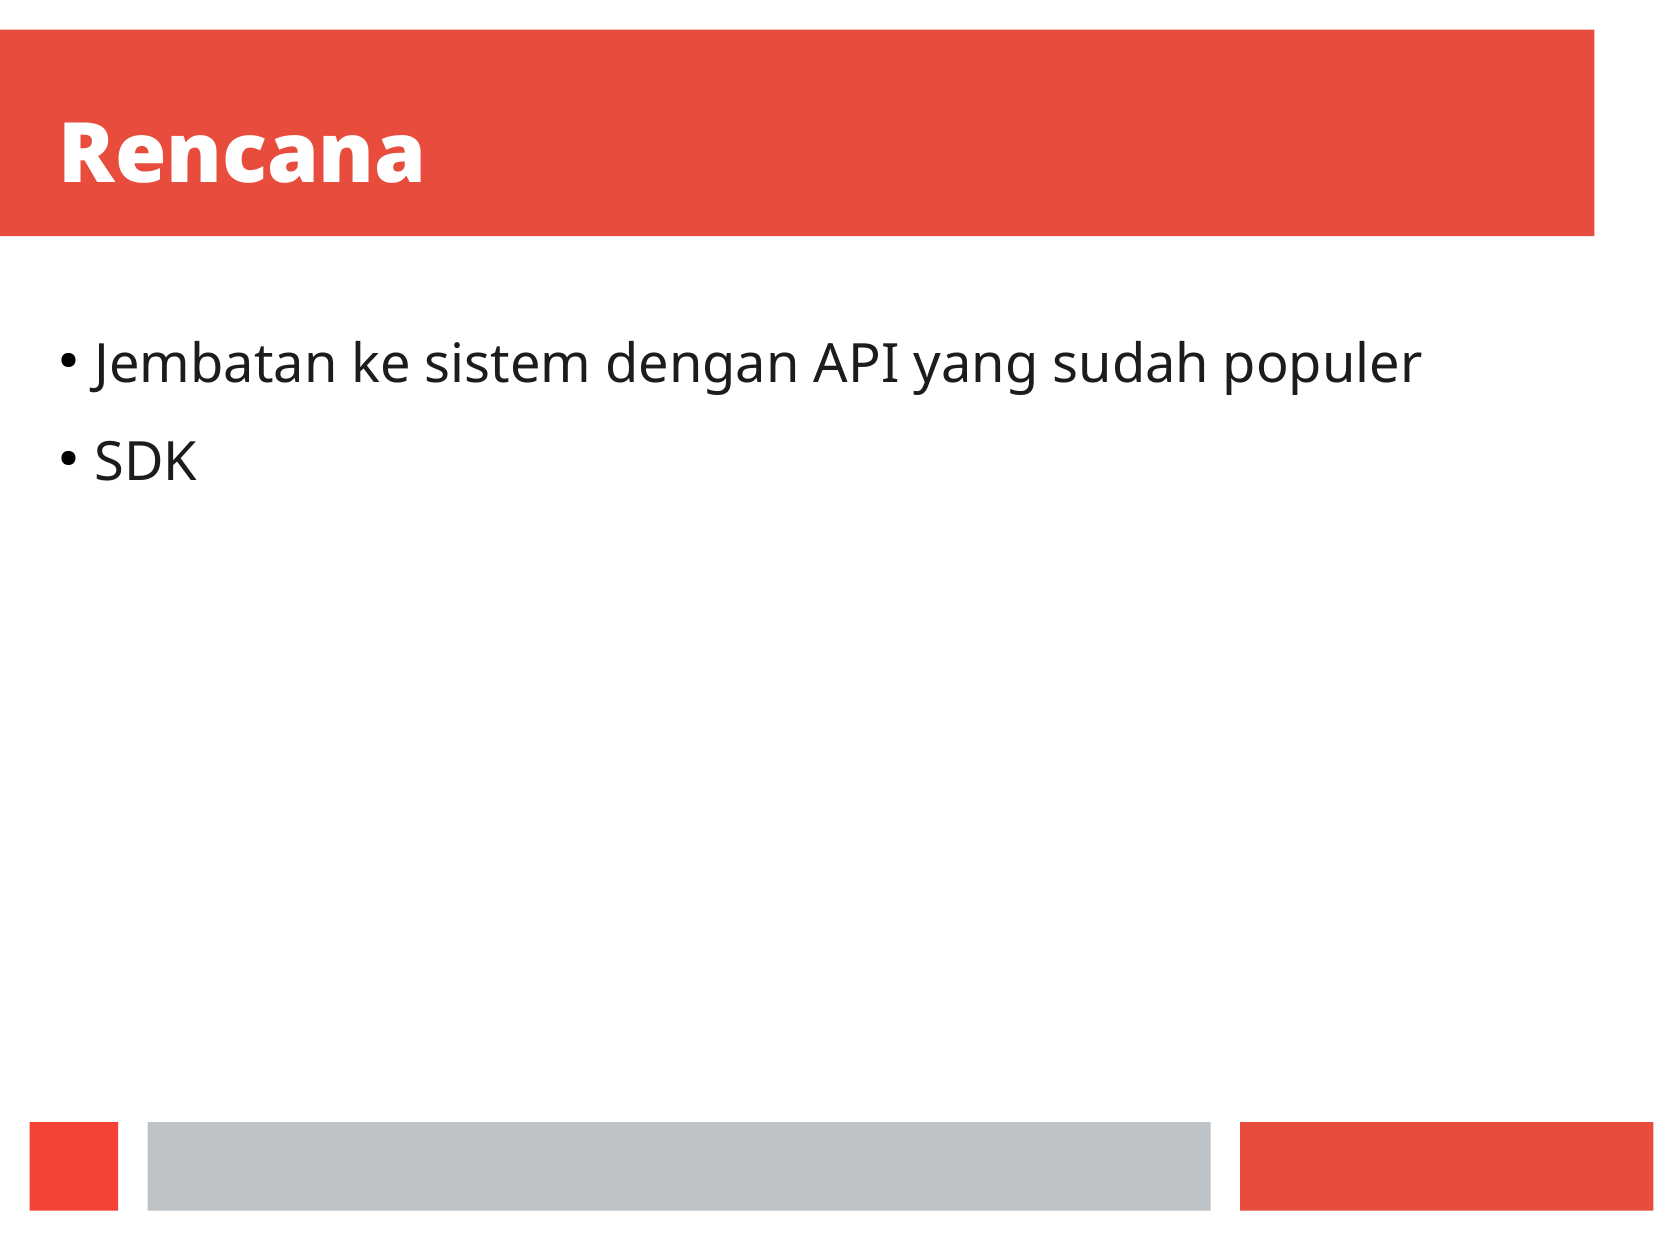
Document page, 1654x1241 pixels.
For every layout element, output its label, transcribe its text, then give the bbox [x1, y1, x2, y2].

list Jembatan ke sistem dengan API yang sudah populer SDK [59, 324, 1565, 1093]
title Rencana [59, 59, 1595, 207]
